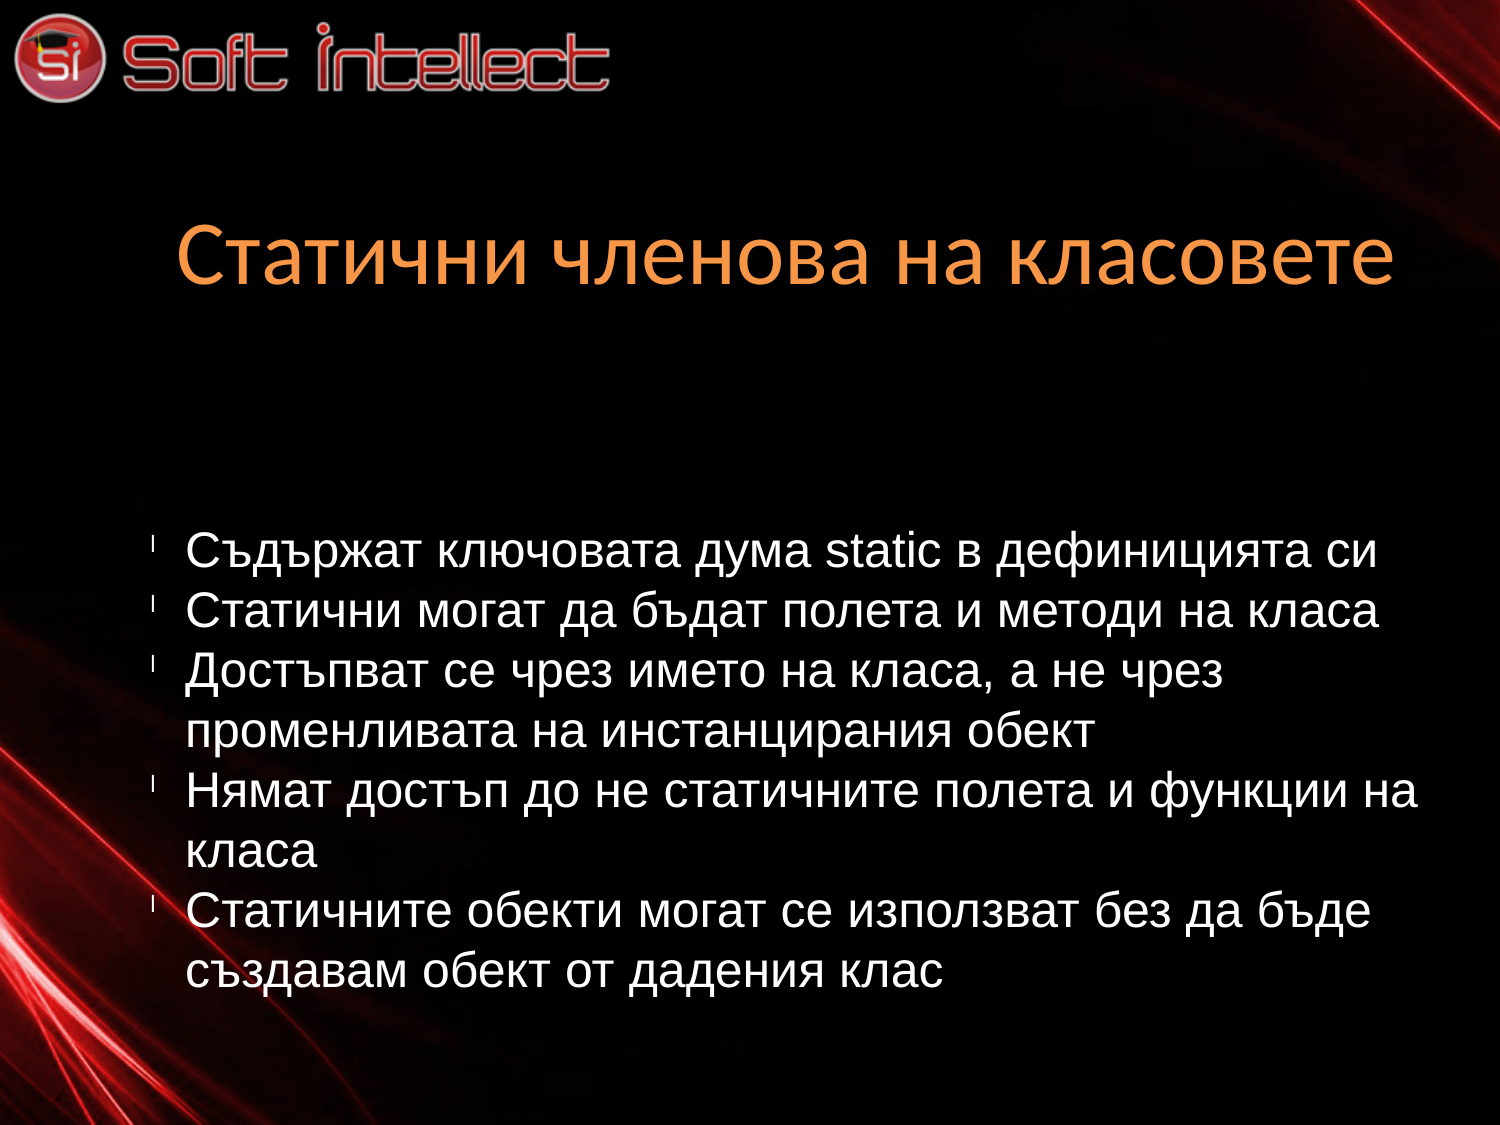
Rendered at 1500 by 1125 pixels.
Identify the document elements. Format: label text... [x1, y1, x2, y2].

text_box Съдържат ключовата дума static в дефиницията си Статични могат да бъдат полета и методи на класа Достъпват се чрез името на класа, а не чрез променливата на инстанцирания обект Нямат достъп до не статичните полета и функции на класа Статичните обекти могат се използват без да бъде създавам обект от дадения клас [135, 510, 1470, 1125]
text_box Статични членова на класовете [150, 127, 1425, 368]
picture [0, 0, 1500, 1125]
